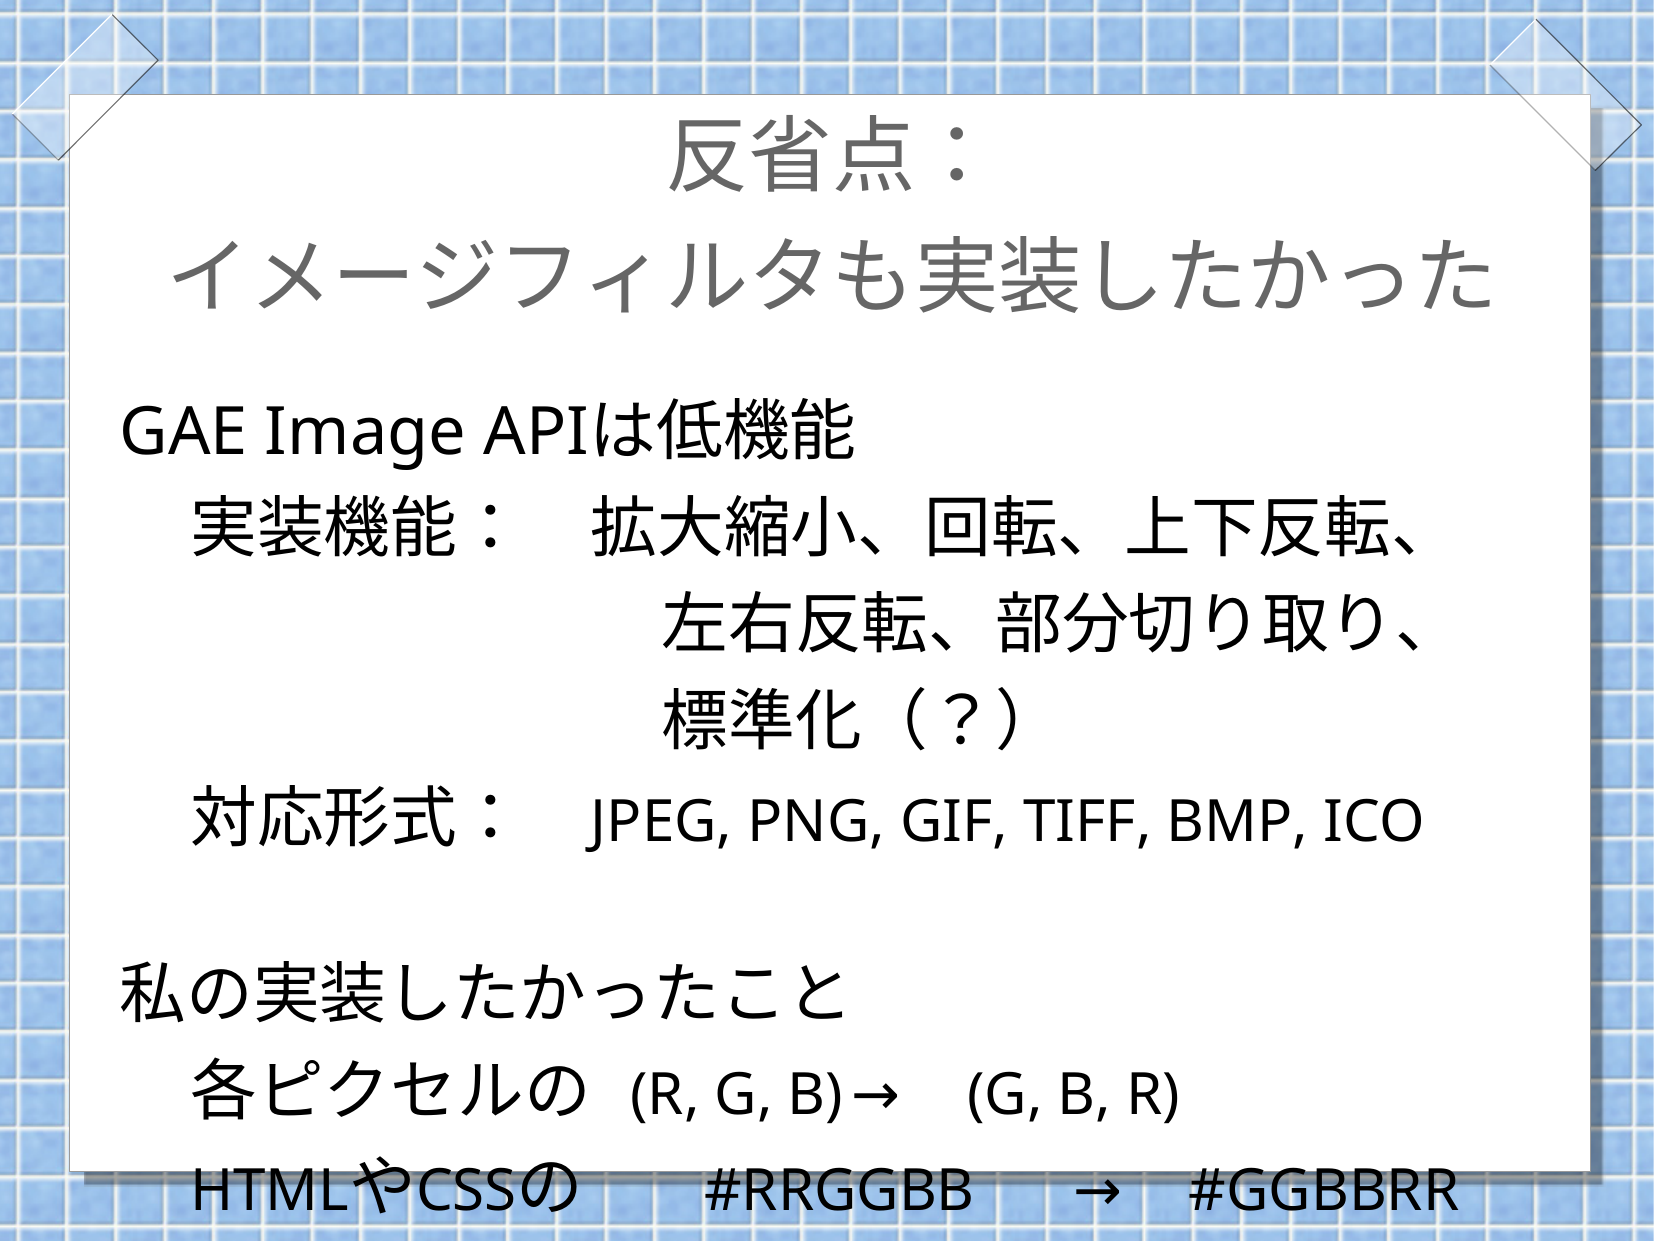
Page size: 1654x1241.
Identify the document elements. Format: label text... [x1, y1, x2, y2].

title 反省点： イメージフィルタも実装したかった [116, 101, 1548, 318]
list GAE Image APIは低機能 実装機能： 拡大縮小、回転、上下反転、 左右反転、部分切り取り、 標準化（？） 対応形式： JPEG, PNG, GIF, TIFF, BMP, ICO 私の実装したかったこと 各ピクセルの (R, G, B) → (G, B, R) HTMLやCSSの #RRGGBB → #GGBBRR Python初心者なので、 可能なライブラリを見つけられなかった [119, 376, 1547, 1161]
picture [0, 0, 1654, 1241]
